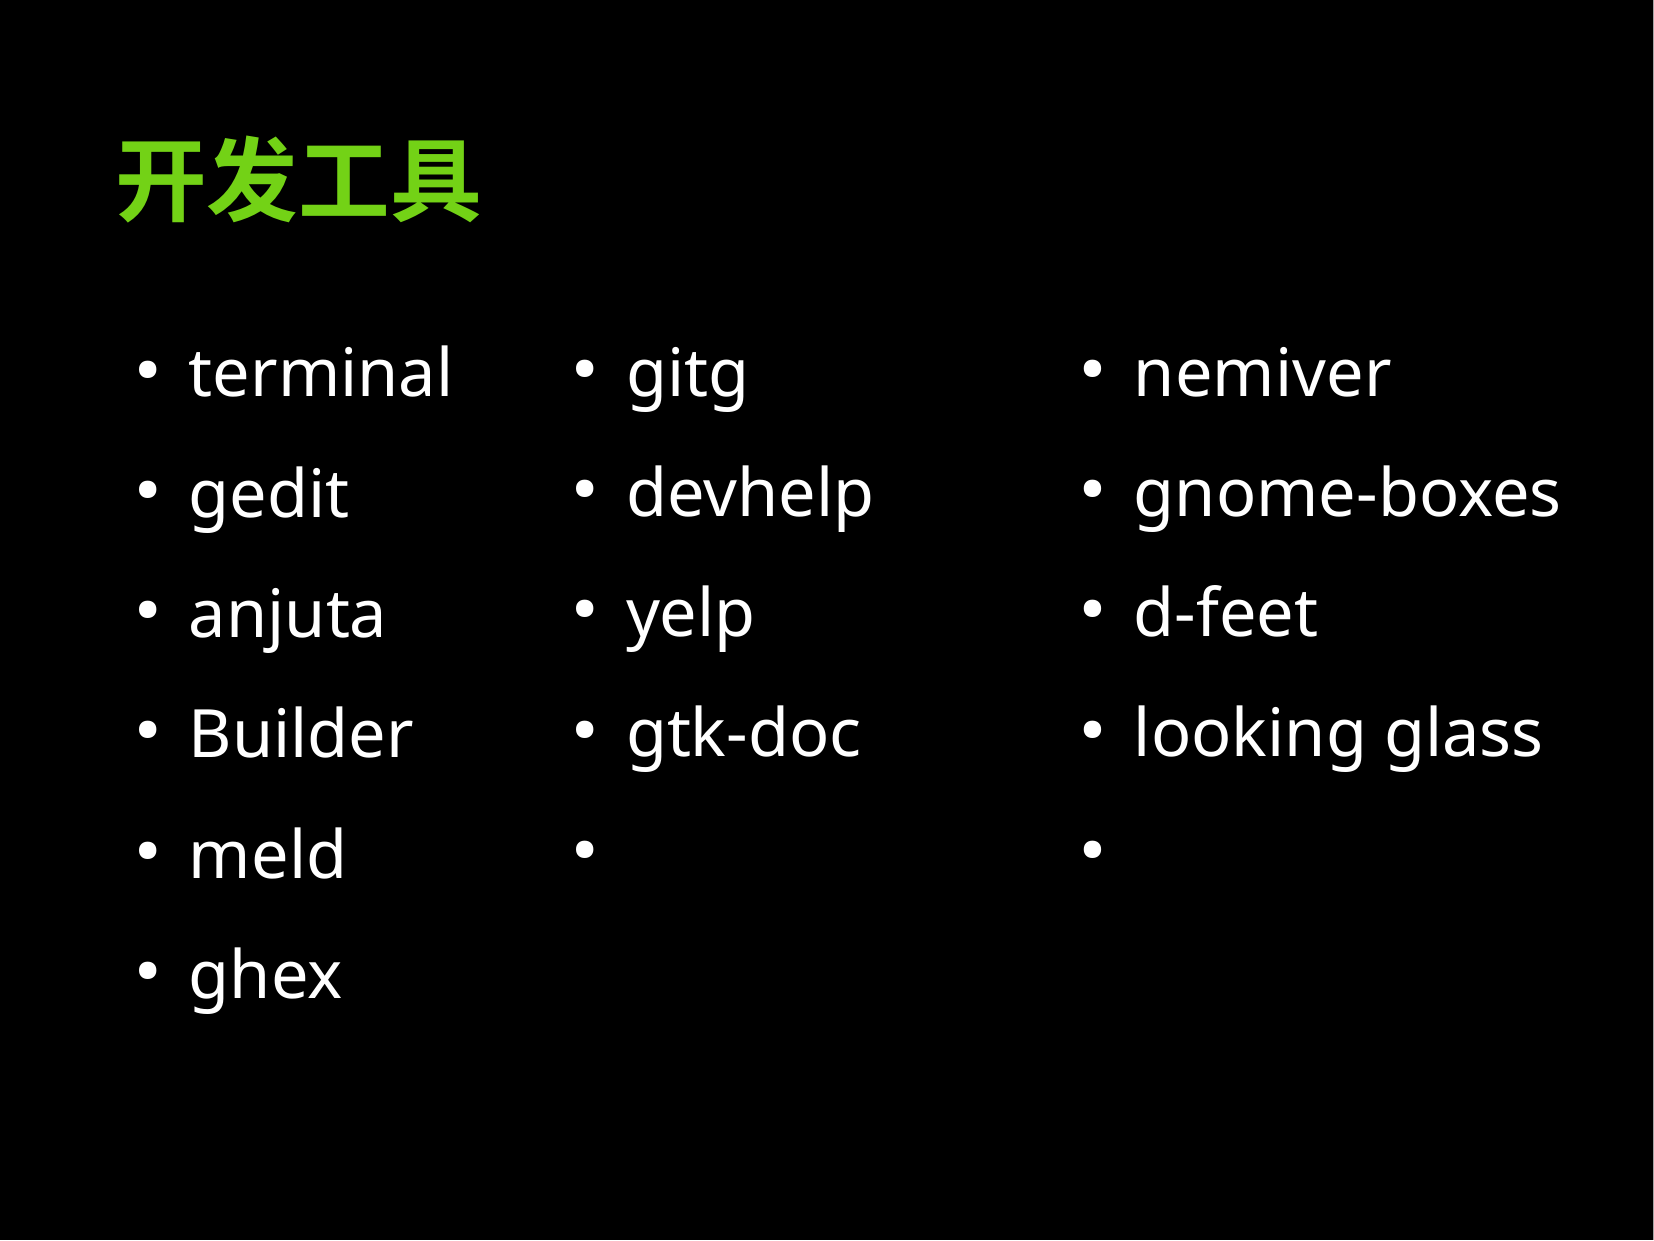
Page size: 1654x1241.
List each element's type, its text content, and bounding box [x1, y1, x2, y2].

list nemiver gnome-boxes d-feet looking glass [1062, 324, 1595, 1045]
list terminal gedit anjuta Builder meld ghex [118, 325, 502, 1045]
title 开发工具 [115, 78, 1539, 287]
list gitg devhelp yelp gtk-doc [555, 324, 999, 1045]
